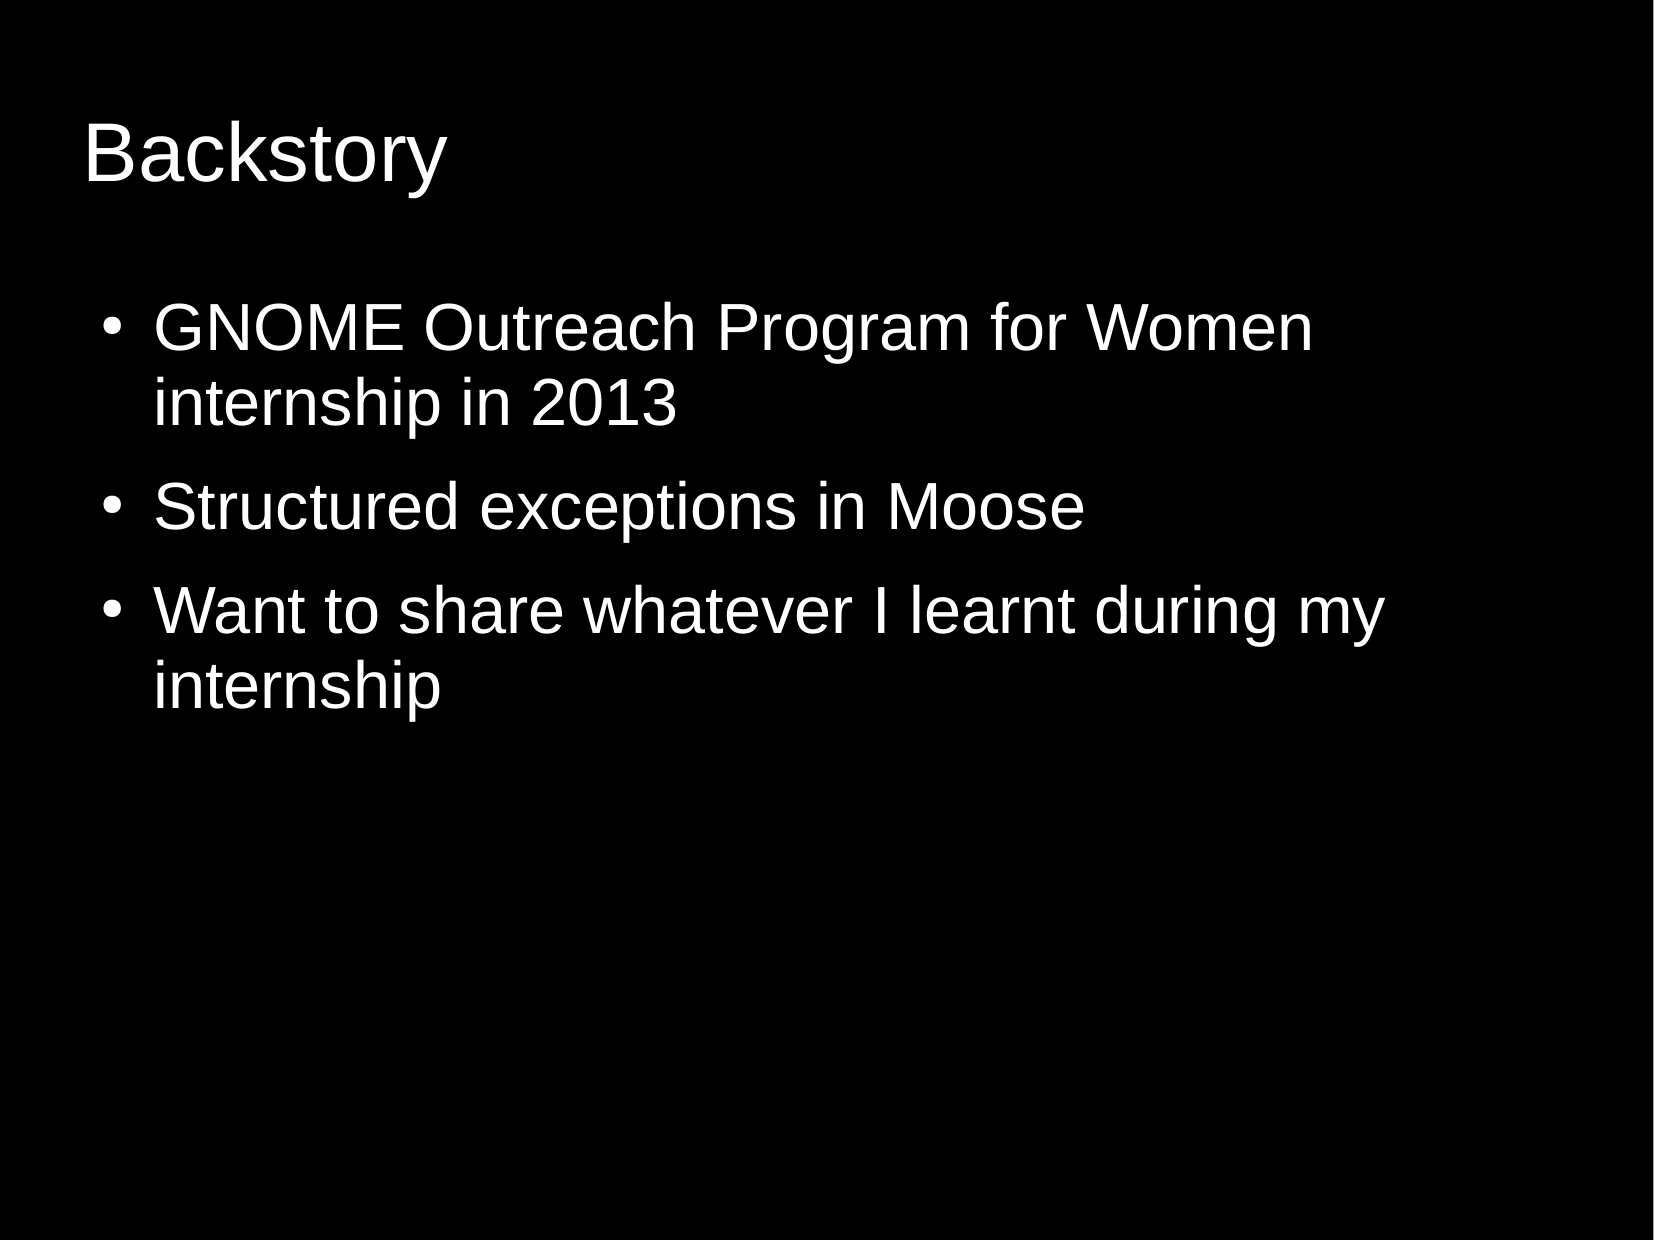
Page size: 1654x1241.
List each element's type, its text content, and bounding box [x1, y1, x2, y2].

list GNOME Outreach Program for Women internship in 2013 Structured exceptions in Moose Want to share whatever I learnt during my internship [82, 290, 1538, 1010]
title Backstory [82, 49, 1571, 257]
